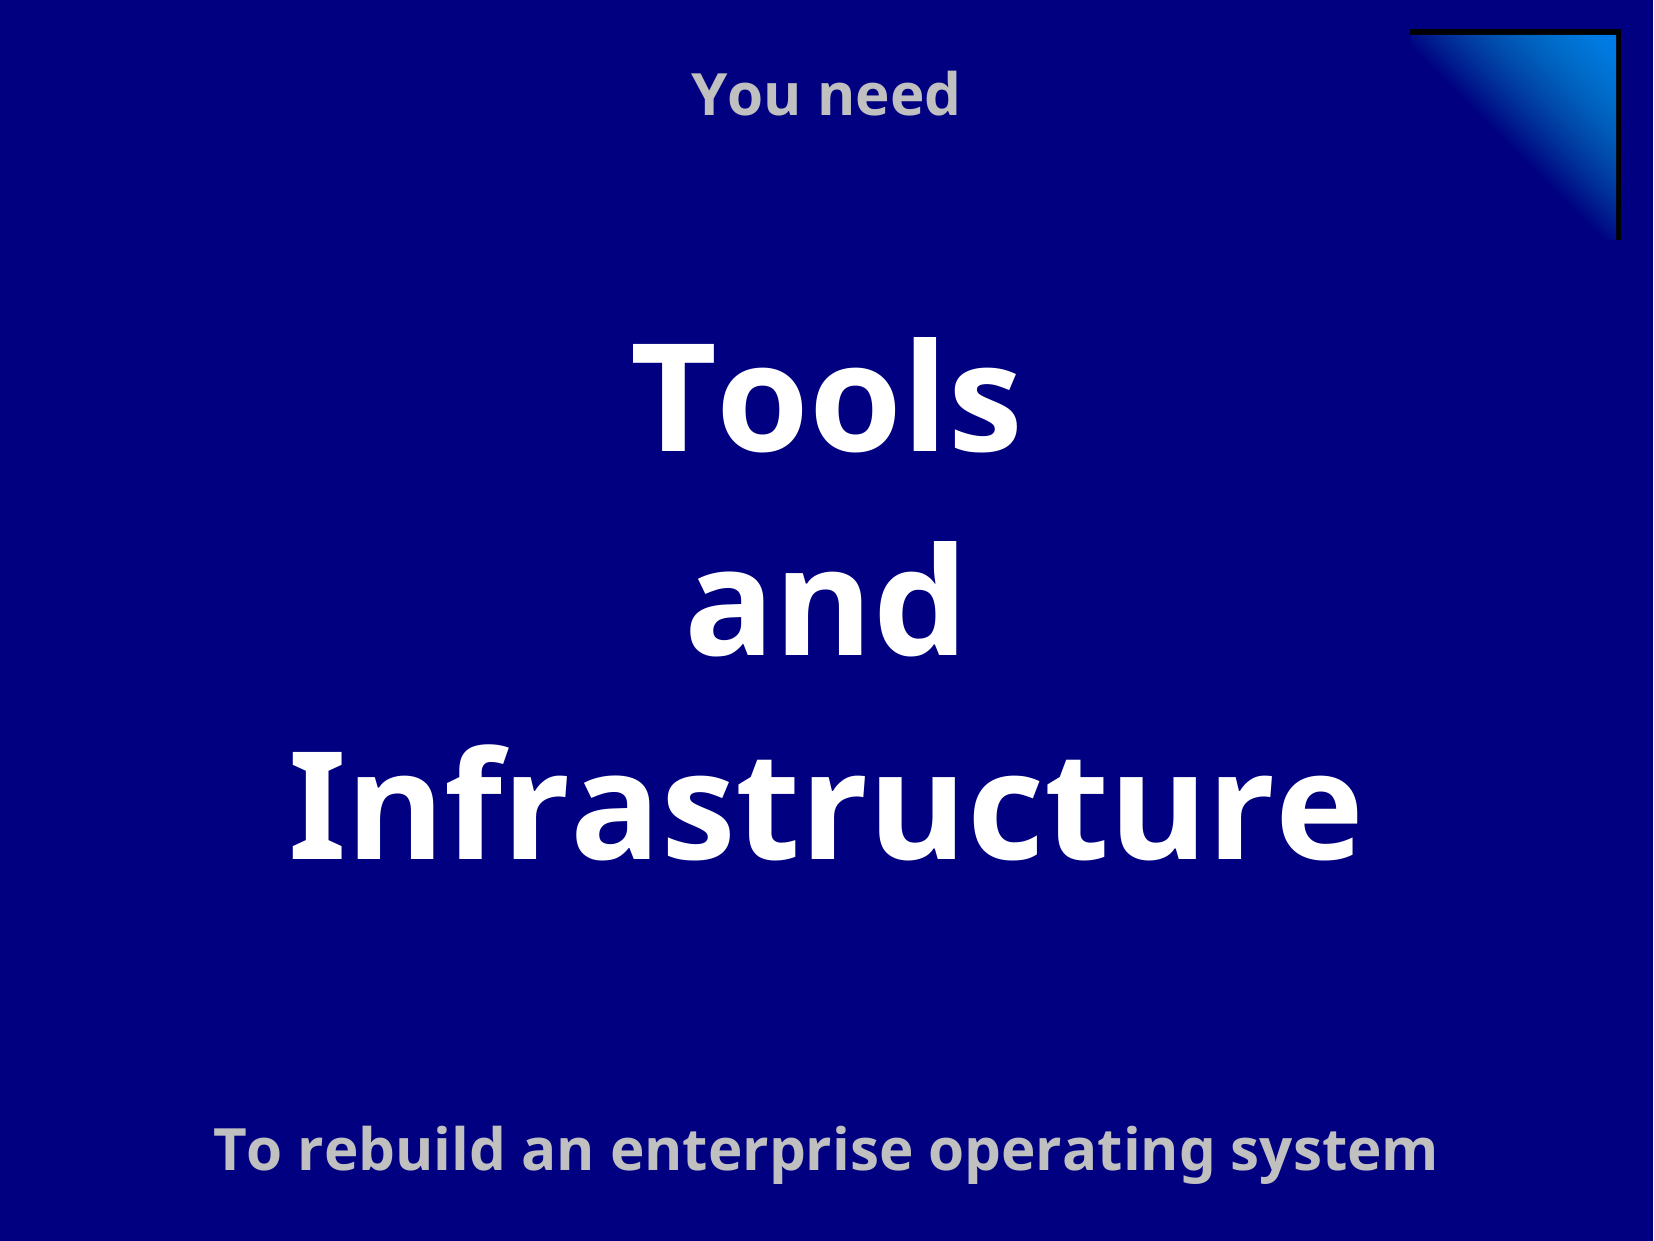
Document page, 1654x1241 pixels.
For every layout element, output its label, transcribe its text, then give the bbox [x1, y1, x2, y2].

picture [1410, 29, 1621, 241]
subtitle You need Tools and Infrastructure To rebuild an enterprise operating system [82, 81, 1571, 1160]
